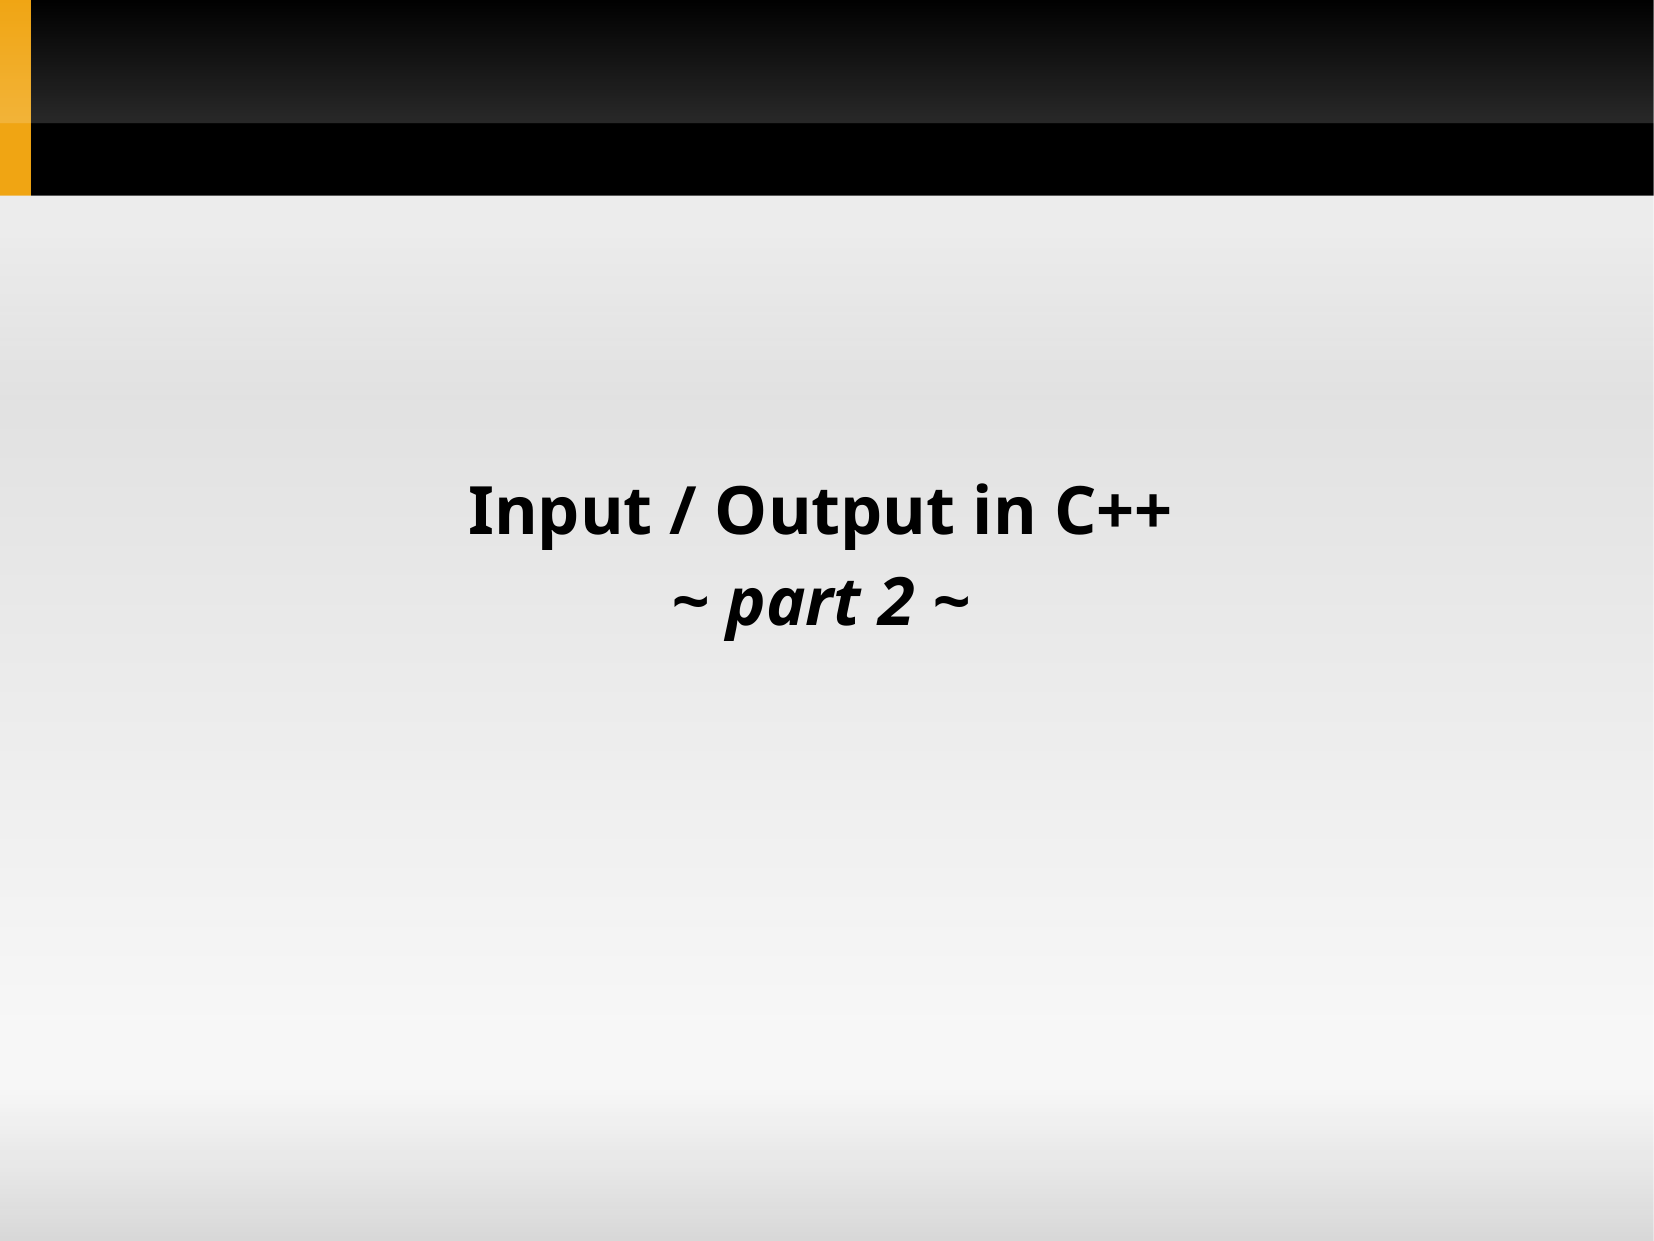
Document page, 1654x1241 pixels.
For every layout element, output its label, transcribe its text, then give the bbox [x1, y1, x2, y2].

picture [0, 0, 1654, 1241]
subtitle Input / Output in C++ ~ part 2 ~ [76, 0, 1565, 1109]
